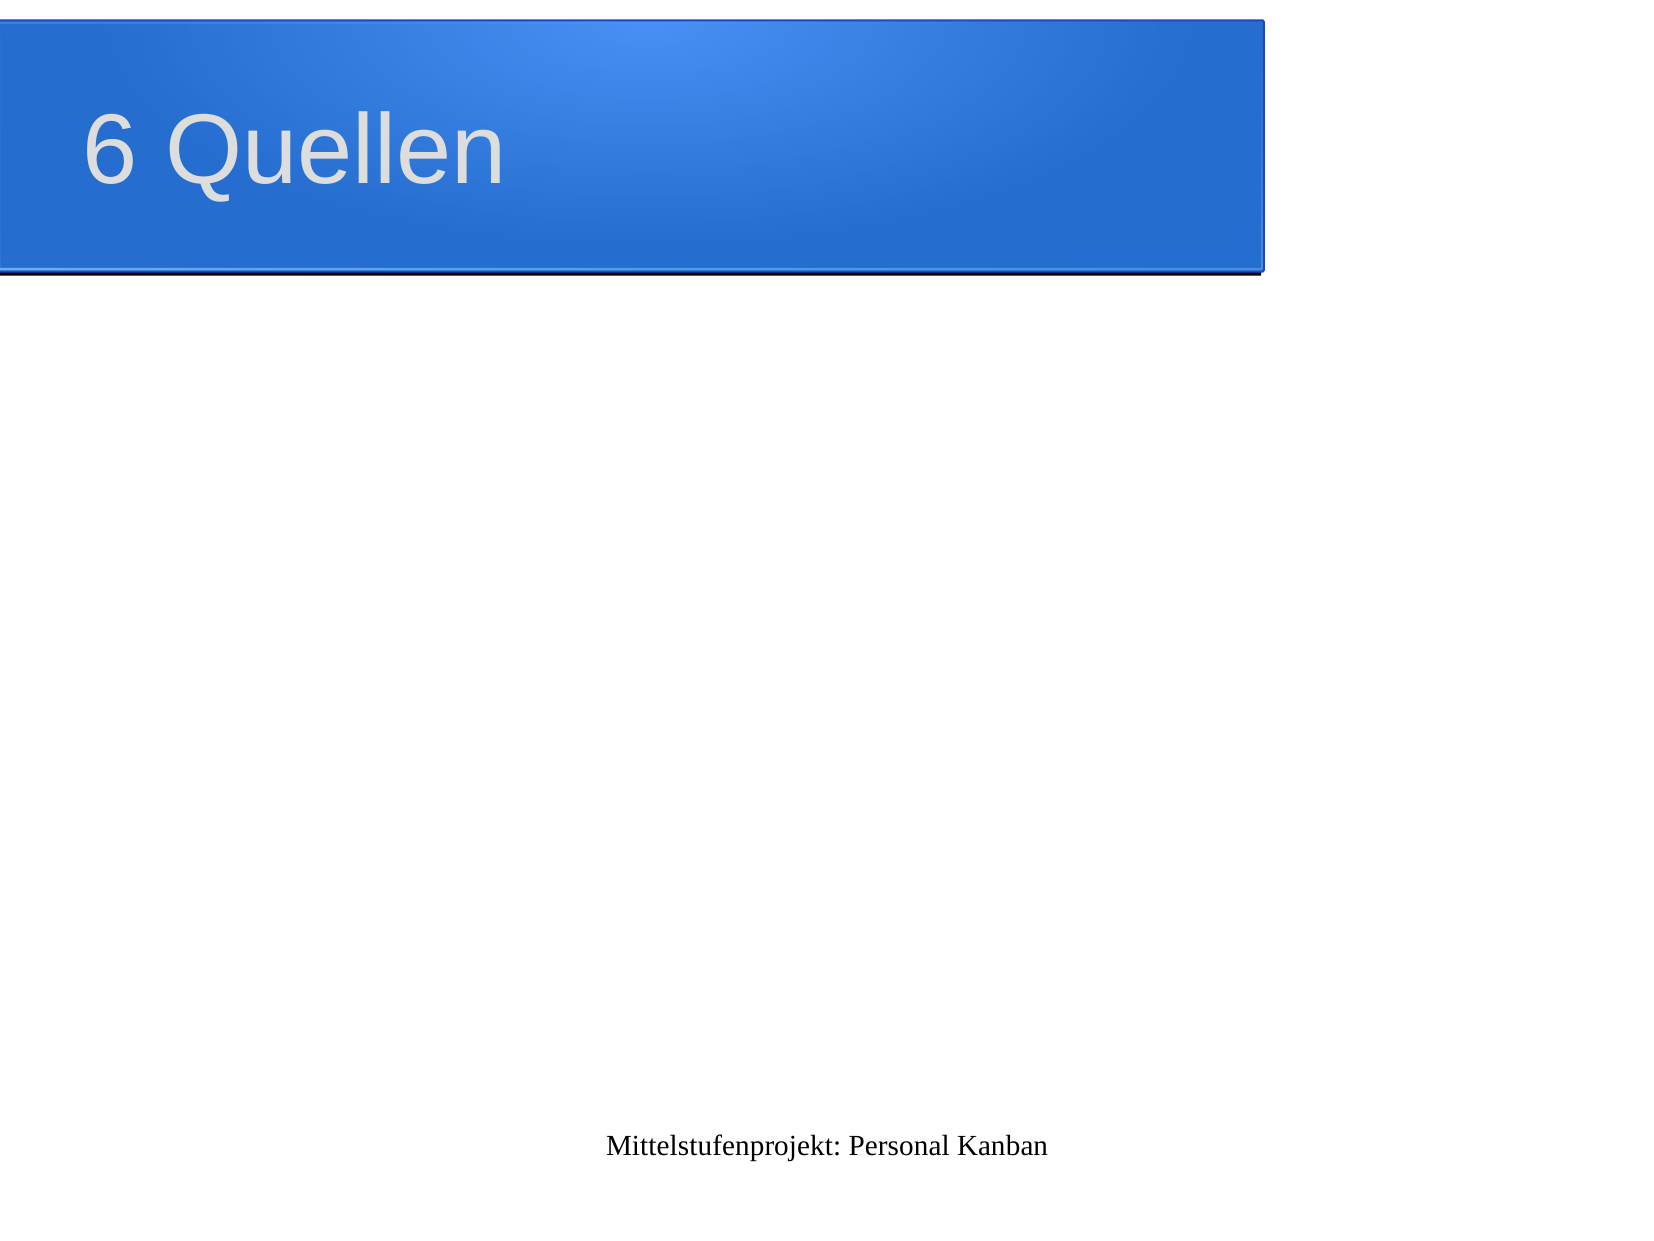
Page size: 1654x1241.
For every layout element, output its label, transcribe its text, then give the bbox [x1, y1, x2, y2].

title 6 Quellen [82, 47, 1235, 252]
